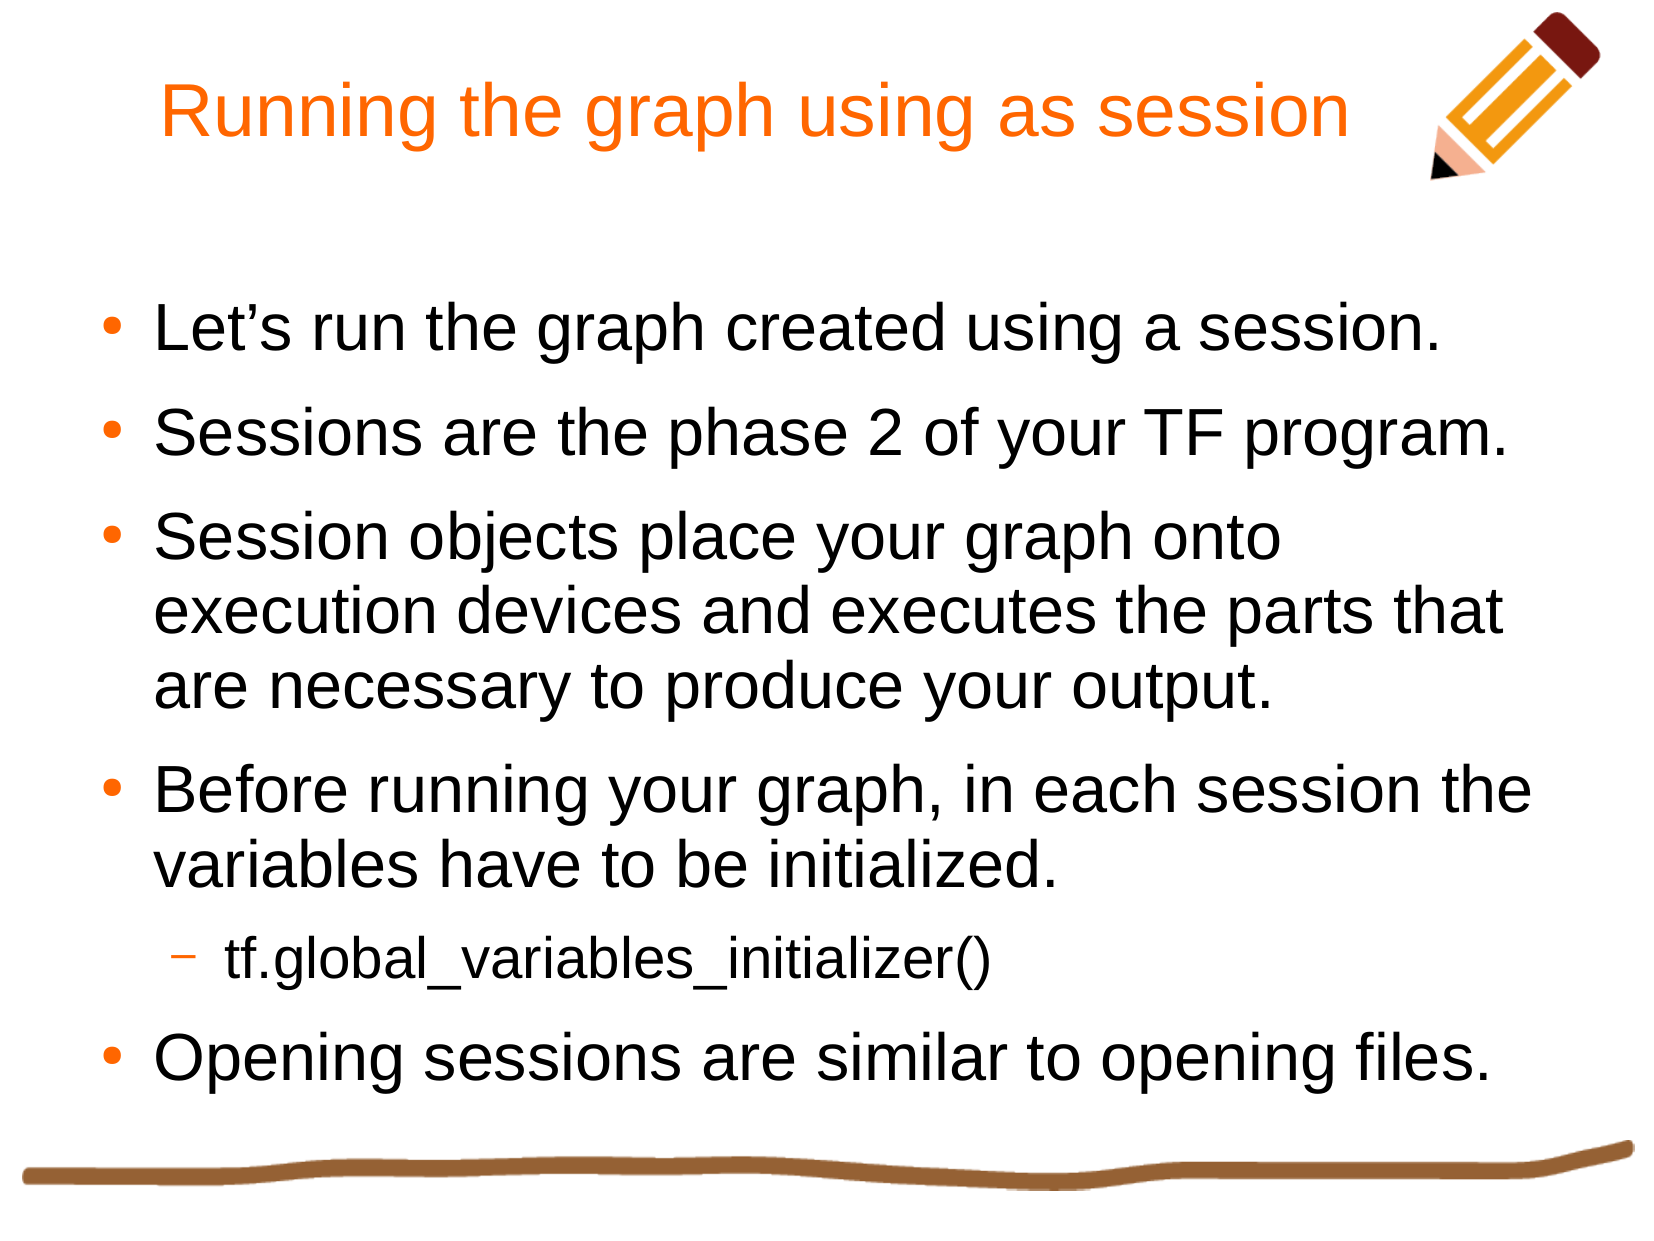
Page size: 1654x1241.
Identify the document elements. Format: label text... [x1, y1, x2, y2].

title Running the graph using as session [82, 49, 1430, 172]
picture [1430, 12, 1601, 181]
picture [22, 1140, 1635, 1191]
list Let’s run the graph created using a session. Sessions are the phase 2 of your TF program. Session objects place your graph onto execution devices and executes the parts that are necessary to produce your output. Before running your graph, in each session the variables have to be initialized. tf.global_variables_initializer() Opening sessions are similar to opening files. [82, 290, 1571, 1122]
